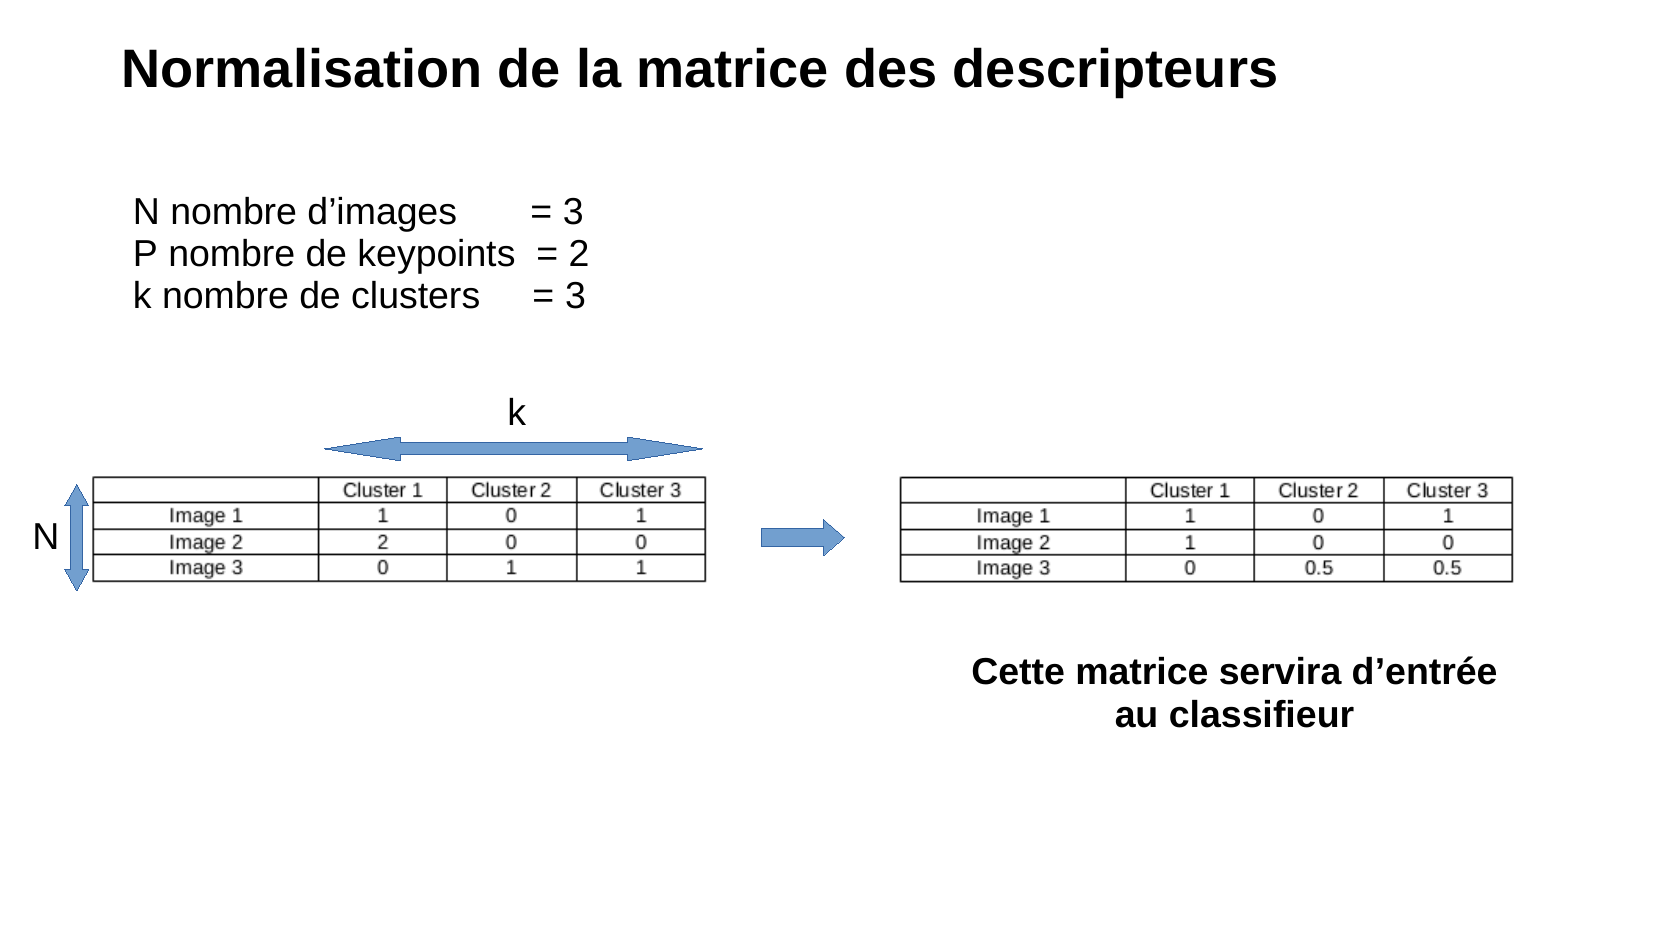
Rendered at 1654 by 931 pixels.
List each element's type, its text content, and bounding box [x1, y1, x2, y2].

picture [88, 472, 711, 587]
text_box [761, 519, 845, 556]
picture [897, 466, 1518, 589]
text_box N nombre d’images = 3 P nombre de keypoints = 2 k nombre de clusters = 3 [118, 183, 605, 324]
text_box k [492, 383, 542, 441]
text_box [64, 484, 89, 591]
text_box Normalisation de la matrice des descripteurs [106, 31, 1295, 107]
text_box [324, 437, 703, 461]
text_box N [17, 507, 75, 565]
text_box Cette matrice servira d’entrée au classifieur [956, 643, 1513, 743]
